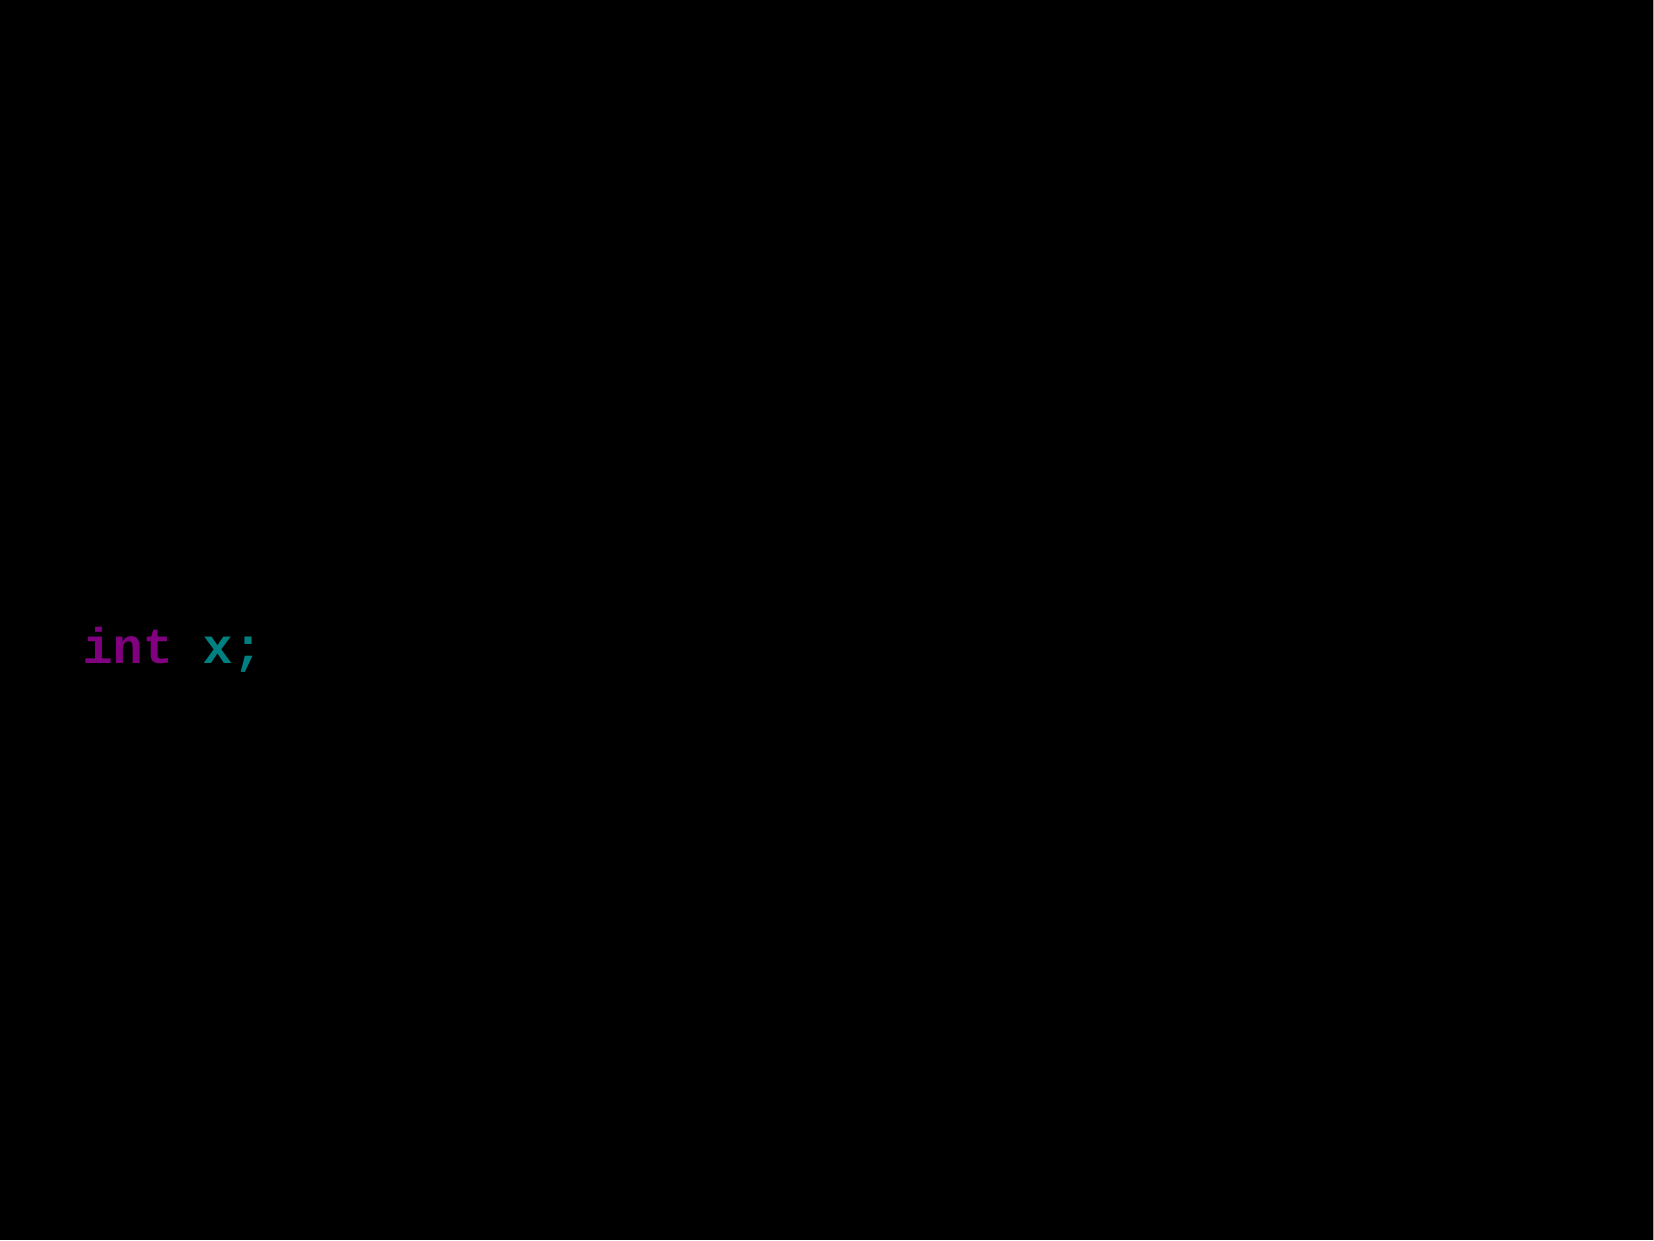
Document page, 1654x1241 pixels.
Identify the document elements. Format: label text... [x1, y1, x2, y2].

subtitle int x; [82, 290, 1571, 1010]
